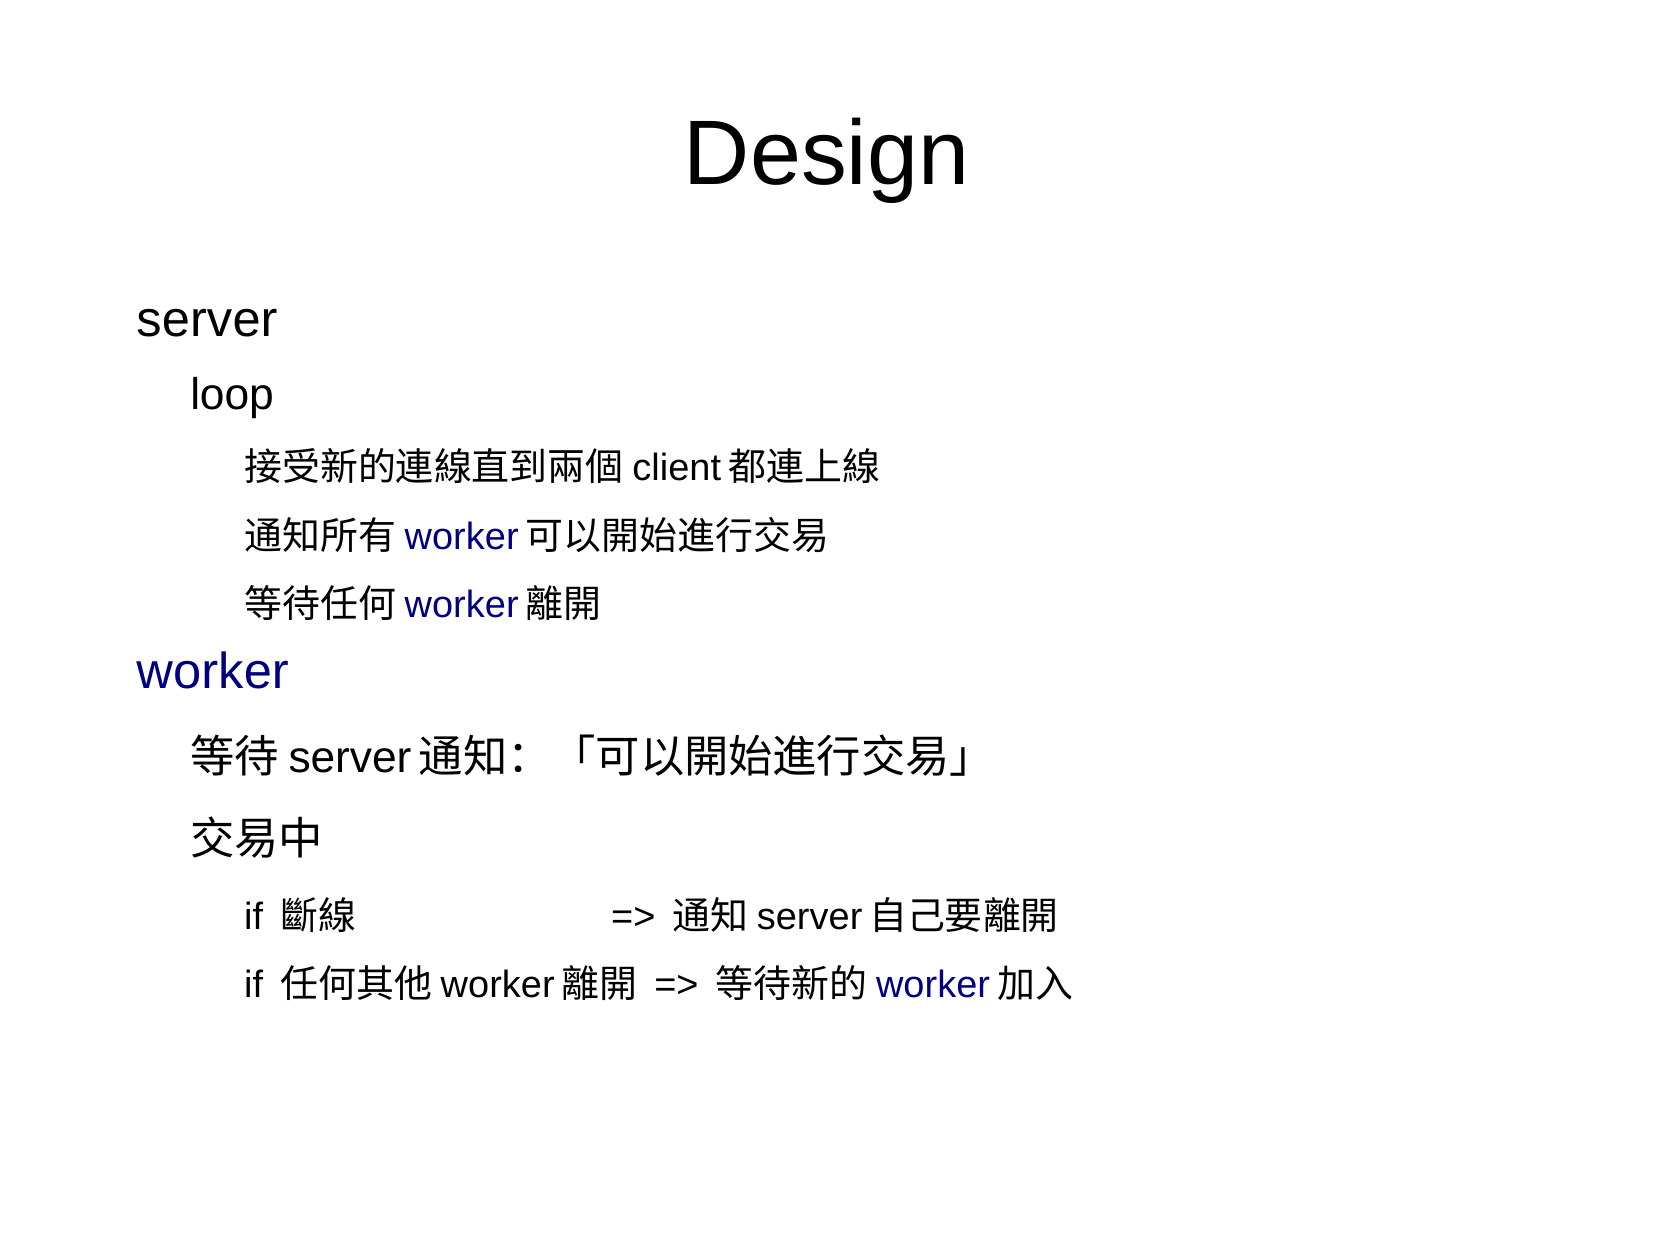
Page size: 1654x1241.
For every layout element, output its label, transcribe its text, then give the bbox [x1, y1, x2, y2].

list server loop 接受新的連線直到兩個client都連上線 通知所有worker可以開始進行交易 等待任何worker離開 worker 等待server通知：「可以開始進行交易」 交易中 if 斷線 => 通知server自己要離開 if 任何其他worker離開 => 等待新的worker加入 [82, 290, 1571, 1010]
title Design [82, 49, 1571, 257]
